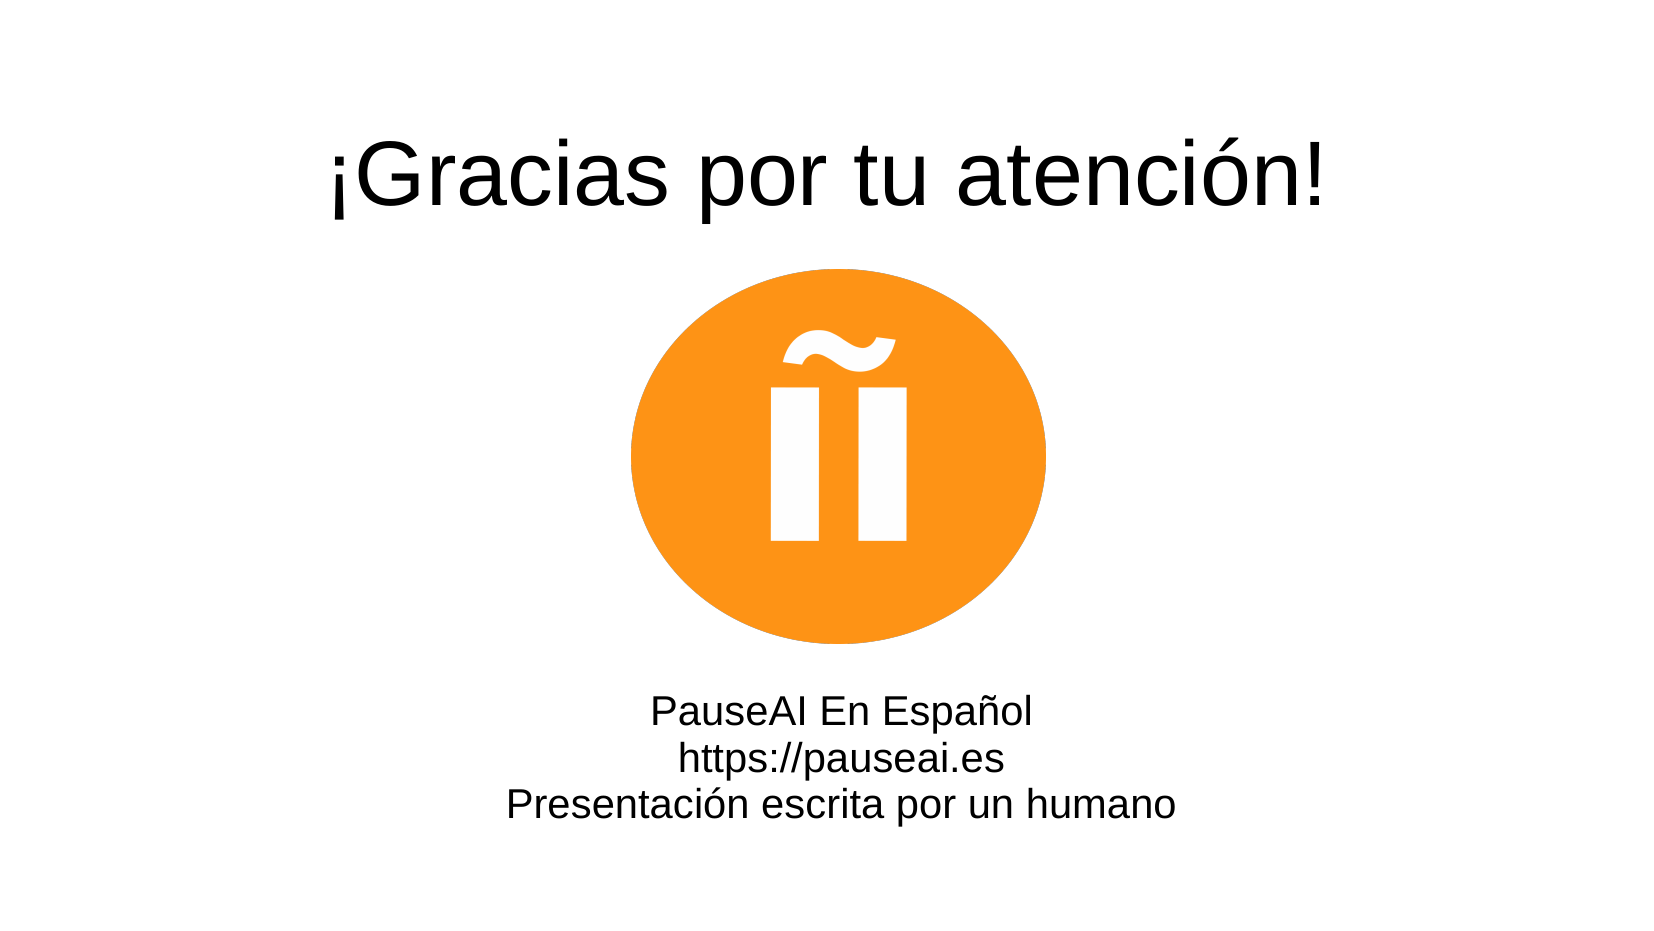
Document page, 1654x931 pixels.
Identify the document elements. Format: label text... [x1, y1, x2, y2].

picture [631, 269, 1046, 644]
text_box PauseAI En Español https://pauseai.es Presentación escrita por un humano [472, 680, 1211, 882]
title ¡Gracias por tu atención! [82, 96, 1571, 252]
